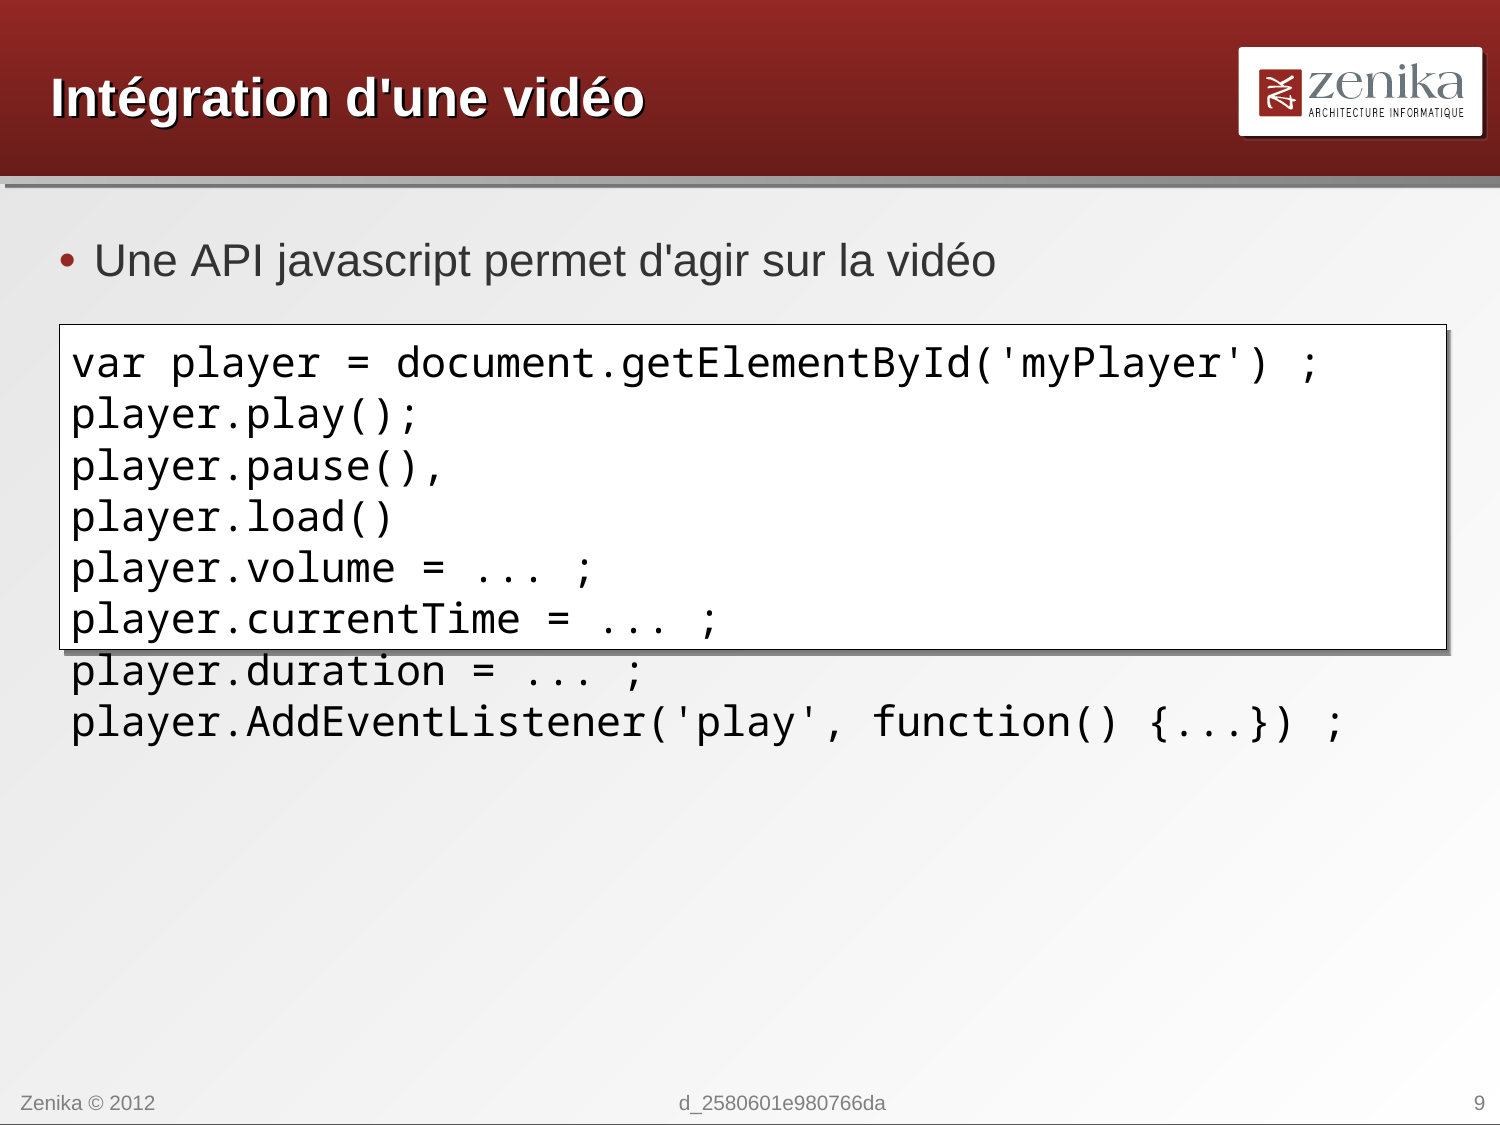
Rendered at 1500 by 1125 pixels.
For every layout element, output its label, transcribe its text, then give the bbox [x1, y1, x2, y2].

list Une API javascript permet d'agir sur la vidéo [59, 650, 1444, 1063]
text_box var player = document.getElementById('myPlayer') ; player.play(); player.pause(), player.load() player.volume = ... ; player.currentTime = ... ; player.duration = ... ; player.AddEventListener('play', function() {...}) ; [59, 324, 1447, 650]
list Une API javascript permet d'agir sur la vidéo [59, 234, 1444, 324]
picture [1257, 58, 1464, 125]
title Intégration d'une vidéo [50, 15, 1206, 180]
